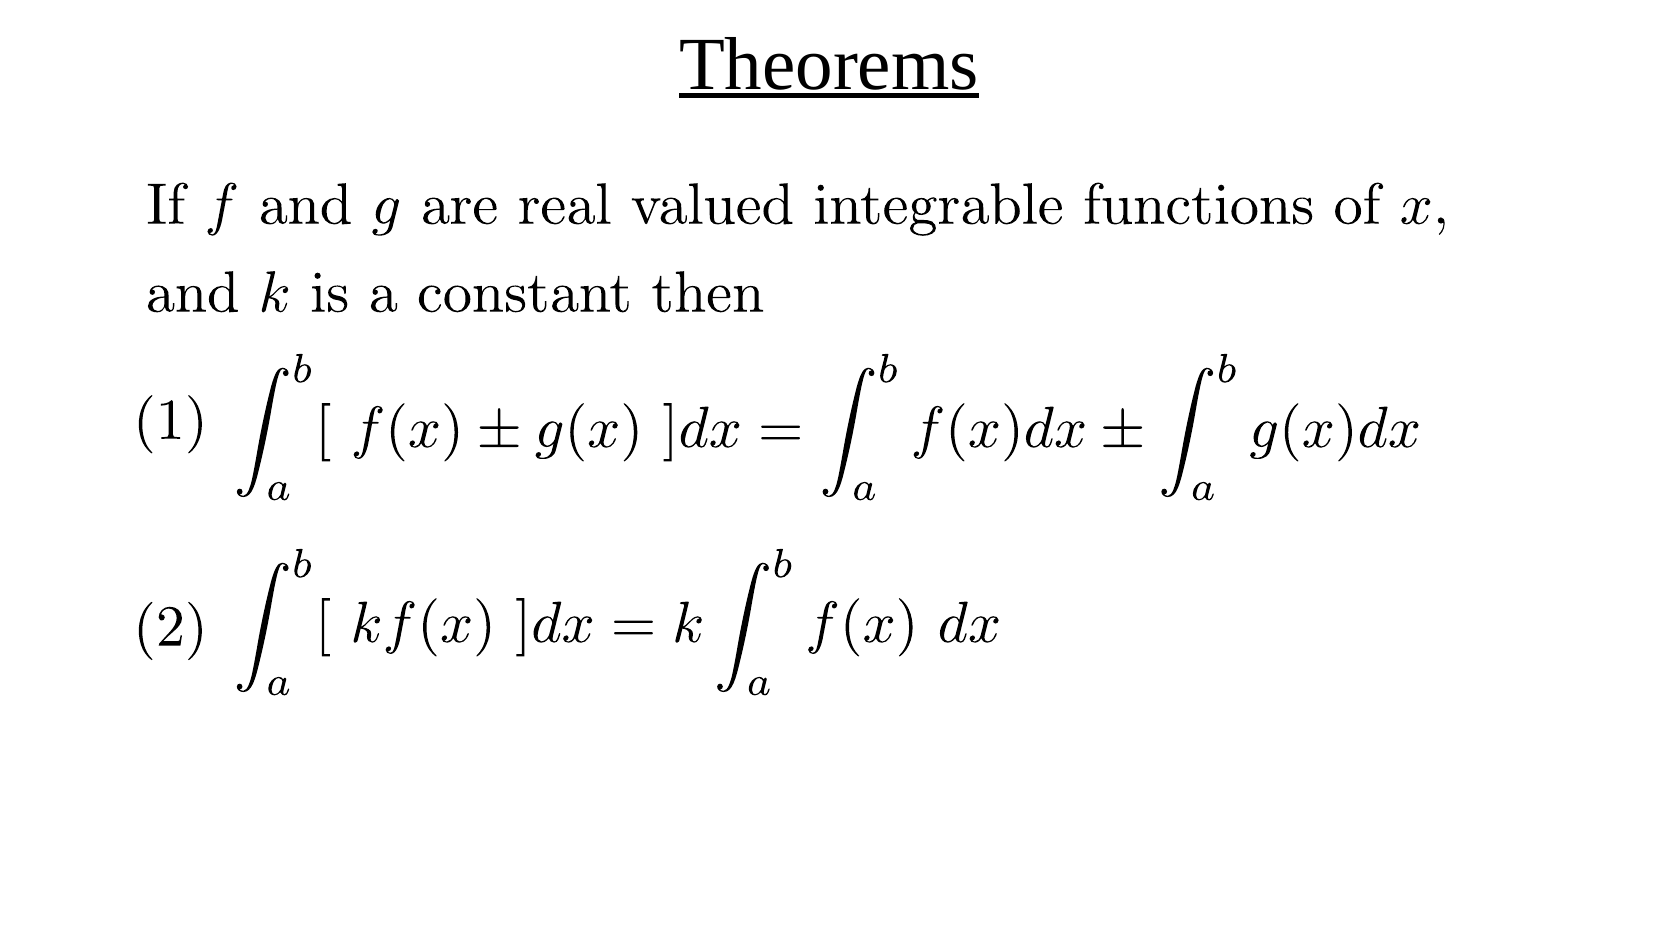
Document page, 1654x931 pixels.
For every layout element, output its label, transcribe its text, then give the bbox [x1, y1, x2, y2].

text_box [147, 182, 1445, 236]
text_box [136, 601, 202, 661]
text_box [236, 353, 1419, 501]
subtitle [59, 129, 1607, 910]
text_box [147, 271, 764, 313]
text_box [136, 395, 202, 454]
title Theorems [84, 21, 1574, 107]
text_box [236, 548, 999, 696]
